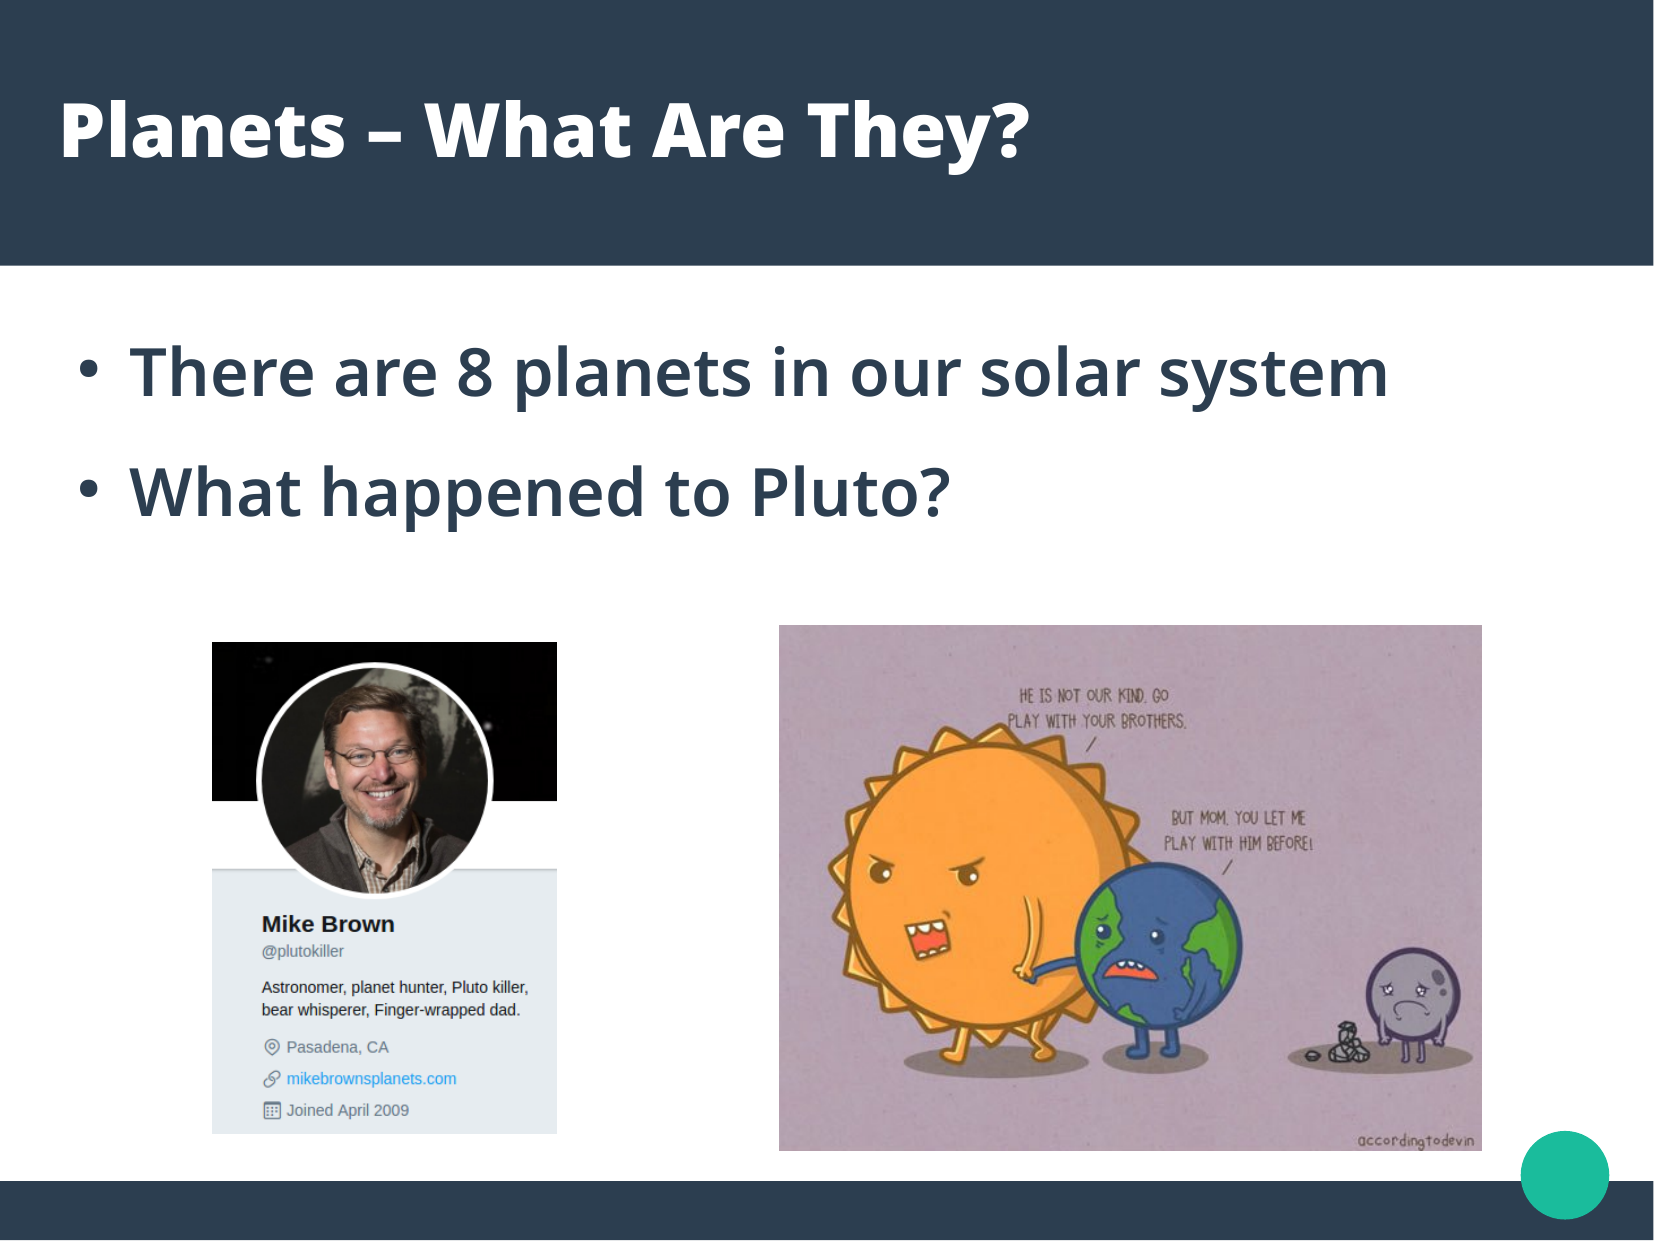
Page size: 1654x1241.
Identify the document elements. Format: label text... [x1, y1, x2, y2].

list There are 8 planets in our solar system What happened to Pluto? [59, 324, 1595, 1152]
picture [779, 625, 1482, 1151]
title Planets – What Are They? [59, 49, 1595, 207]
picture [212, 642, 557, 1134]
